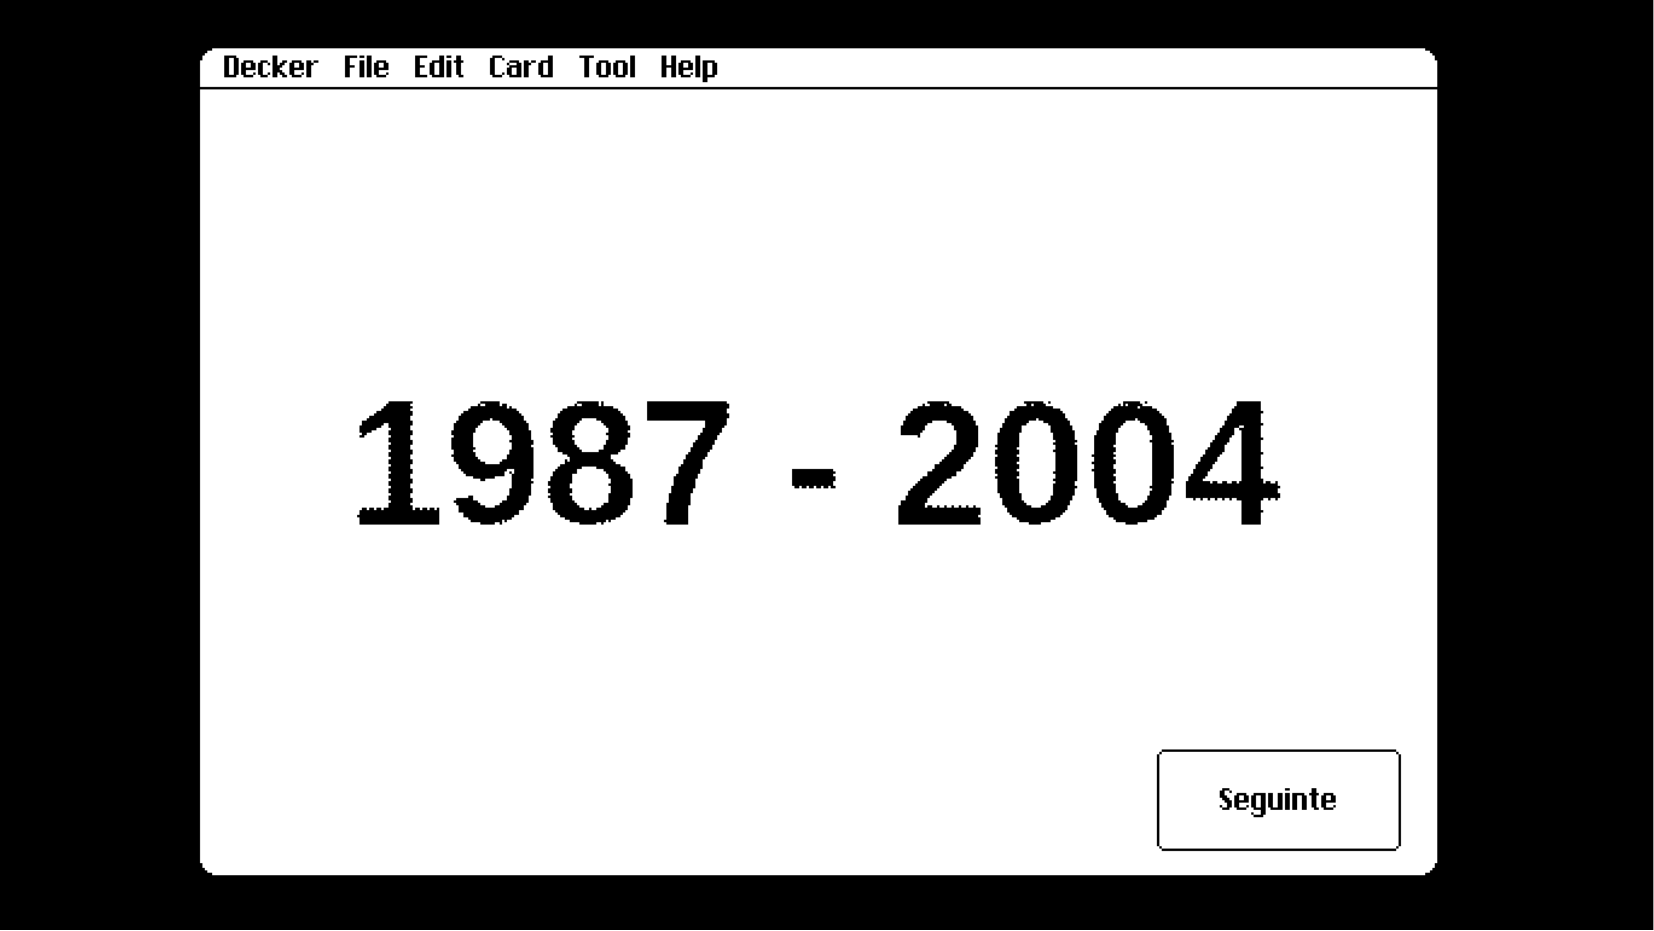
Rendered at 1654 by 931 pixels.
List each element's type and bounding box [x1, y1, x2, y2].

picture [182, 23, 1447, 891]
